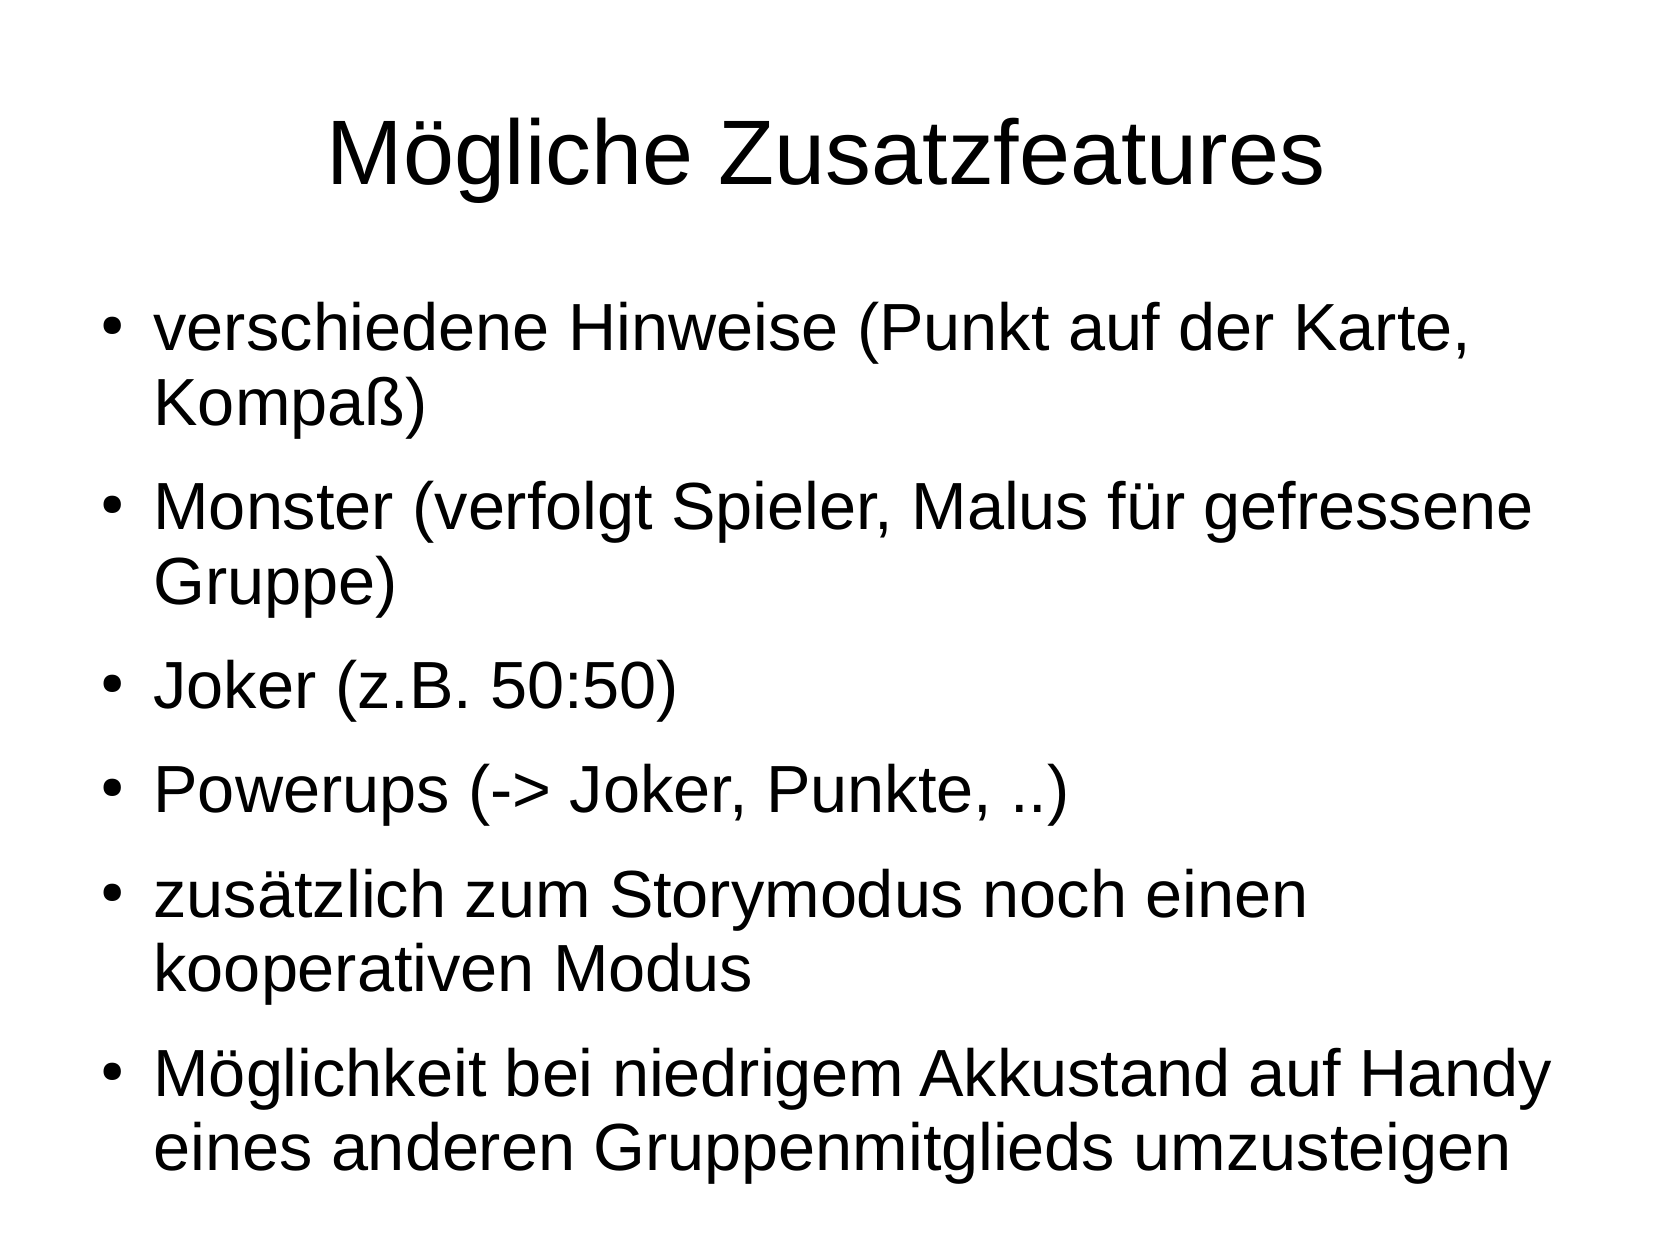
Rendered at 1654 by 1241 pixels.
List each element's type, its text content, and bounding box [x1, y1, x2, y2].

list verschiedene Hinweise (Punkt auf der Karte, Kompaß) Monster (verfolgt Spieler, Malus für gefressene Gruppe) Joker (z.B. 50:50) Powerups (-> Joker, Punkte, ..) zusätzlich zum Storymodus noch einen kooperativen Modus Möglichkeit bei niedrigem Akkustand auf Handy eines anderen Gruppenmitglieds umzusteigen [82, 290, 1571, 1180]
title Mögliche Zusatzfeatures [82, 49, 1571, 257]
